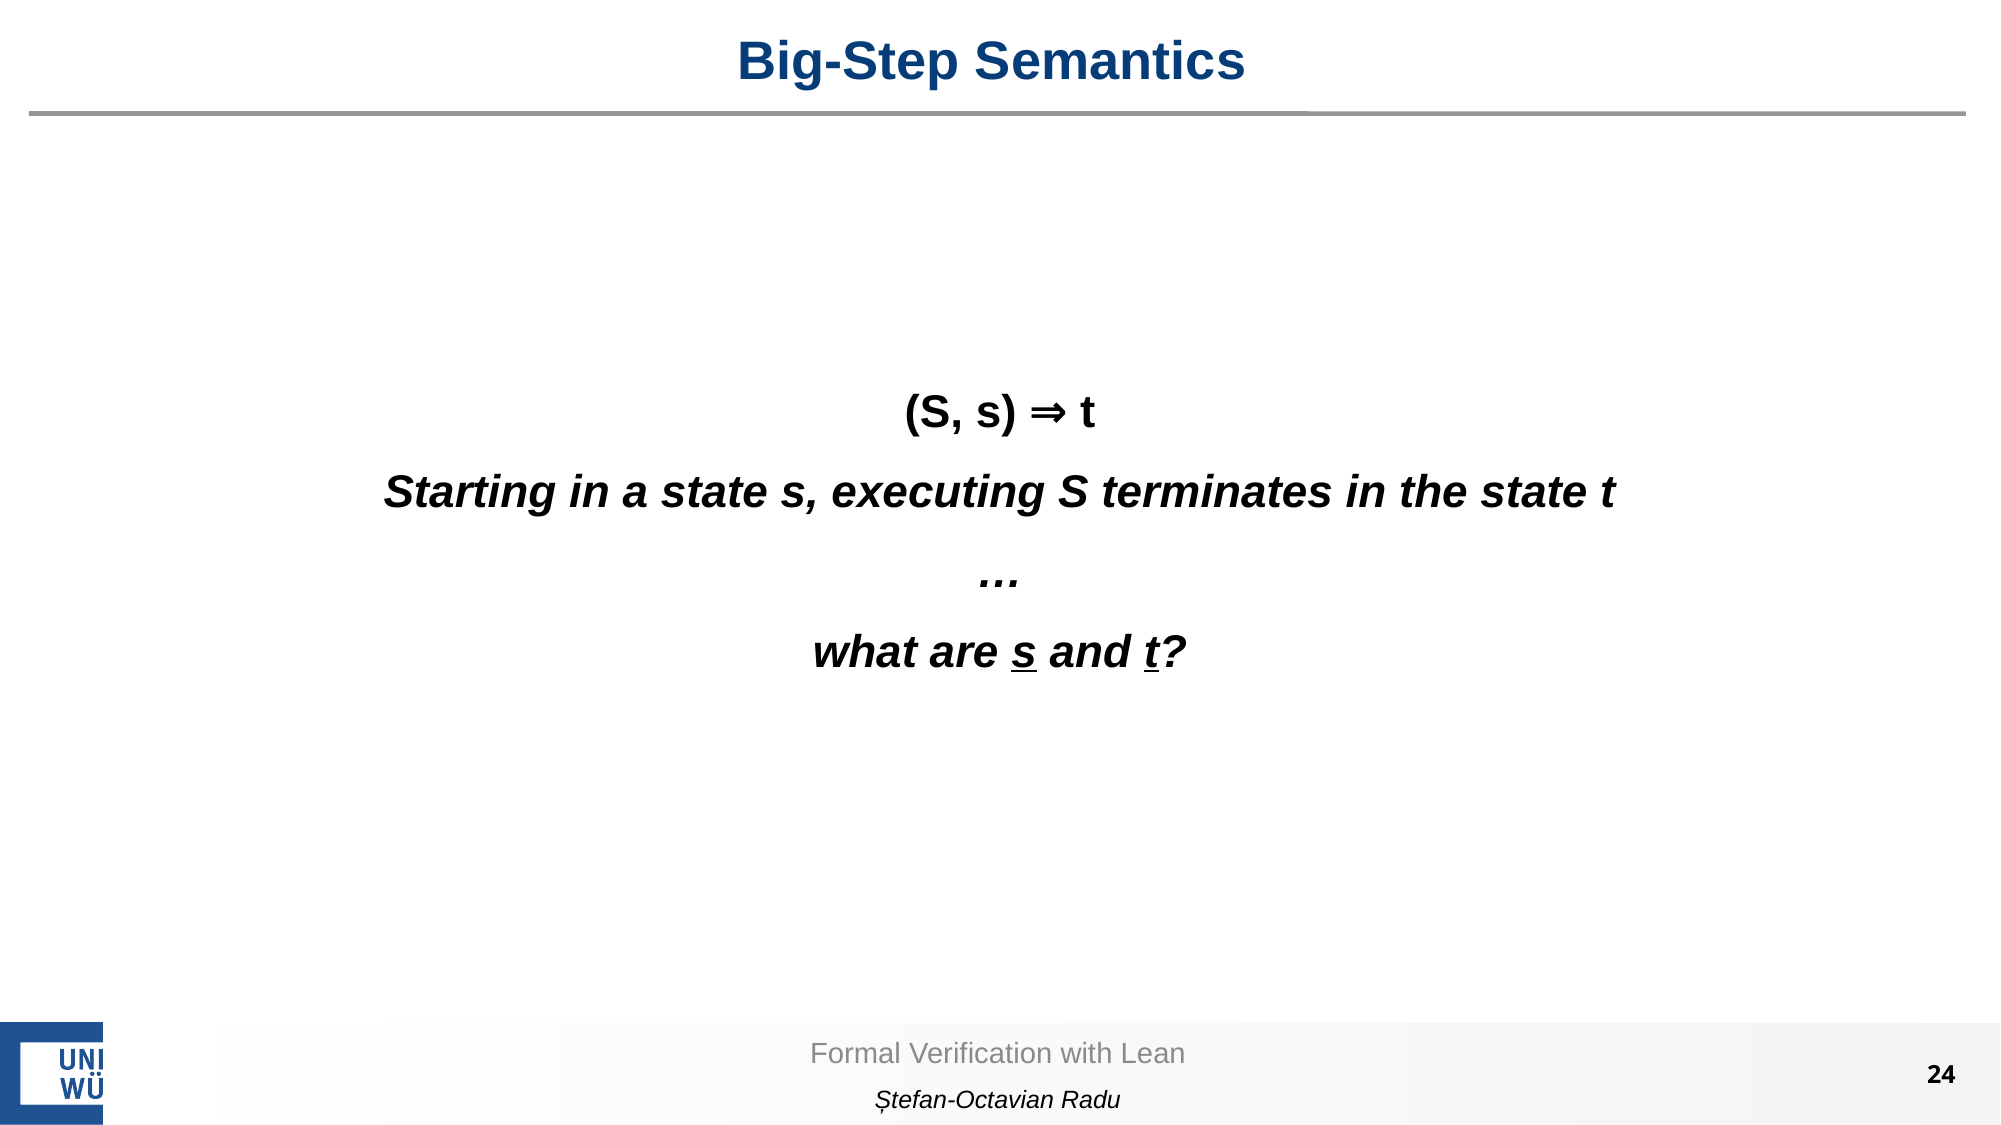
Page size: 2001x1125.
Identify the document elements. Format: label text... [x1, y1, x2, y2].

text_box (S, s) ⇒ t Starting in a state s, executing S terminates in the state t … what are s and t? [322, 366, 1678, 692]
title Big-Step Semantics [118, 4, 1867, 111]
picture [0, 1022, 103, 1125]
